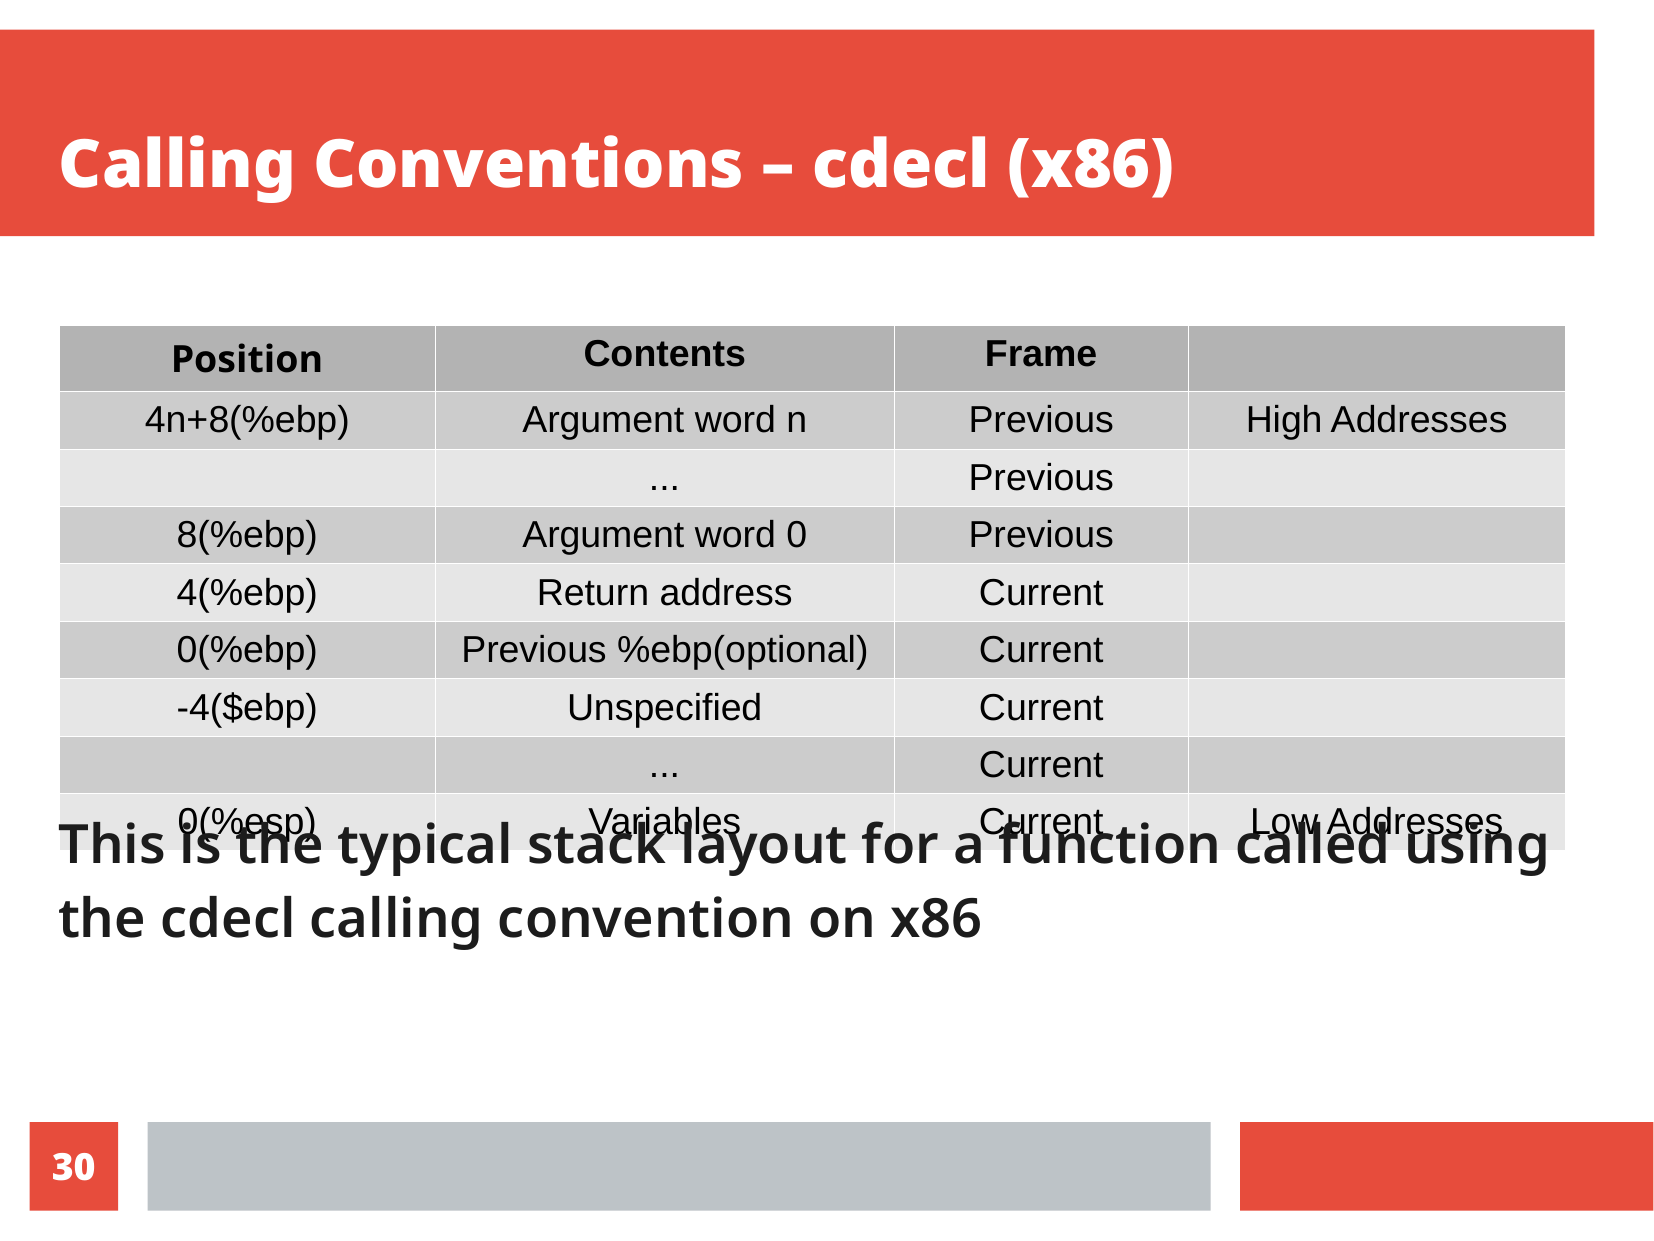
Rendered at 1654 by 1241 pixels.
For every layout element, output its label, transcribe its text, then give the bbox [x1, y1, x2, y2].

title Calling Conventions – cdecl (x86) [59, 59, 1595, 207]
table_header [1189, 326, 1565, 391]
table_cell [1189, 737, 1565, 793]
table_cell [1189, 564, 1565, 621]
table_cell [60, 737, 435, 793]
table_cell 0(%esp) [60, 794, 435, 805]
table_cell Argument word 0 [436, 507, 894, 563]
table_cell 4n+8(%ebp) [60, 392, 435, 449]
table_cell Current [895, 737, 1188, 793]
table_cell High Addresses [1189, 392, 1565, 449]
table_cell 4(%ebp) [60, 564, 435, 621]
table_cell Previous [895, 450, 1188, 506]
table_cell Current [895, 794, 1188, 805]
table_cell 8(%ebp) [60, 507, 435, 563]
table_cell [1189, 622, 1565, 678]
list This is the typical stack layout for a function called using the cdecl calling convention on x86 [58, 805, 1565, 1093]
table_cell ... [436, 737, 894, 793]
table_cell Previous [895, 507, 1188, 563]
table_cell Previous %ebp(optional) [436, 622, 894, 678]
table_cell Current [895, 679, 1188, 736]
table_cell [1189, 507, 1565, 563]
table_cell [1189, 679, 1565, 736]
table_cell 0(%ebp) [60, 622, 435, 678]
table_cell Low Addresses [1189, 794, 1565, 805]
table_cell Current [895, 622, 1188, 678]
table_header Frame [895, 326, 1188, 391]
table_cell Previous [895, 392, 1188, 449]
table_cell [1189, 450, 1565, 506]
table_cell Unspecified [436, 679, 894, 736]
table_cell -4($ebp) [60, 679, 435, 736]
table_header Position [60, 326, 435, 391]
table_cell Return address [436, 564, 894, 621]
table_cell Variables [436, 794, 894, 805]
table_cell Current [895, 564, 1188, 621]
table_cell Argument word n [436, 392, 894, 449]
table_cell ... [436, 450, 894, 506]
table_cell [60, 450, 435, 506]
table_header Contents [436, 326, 894, 391]
